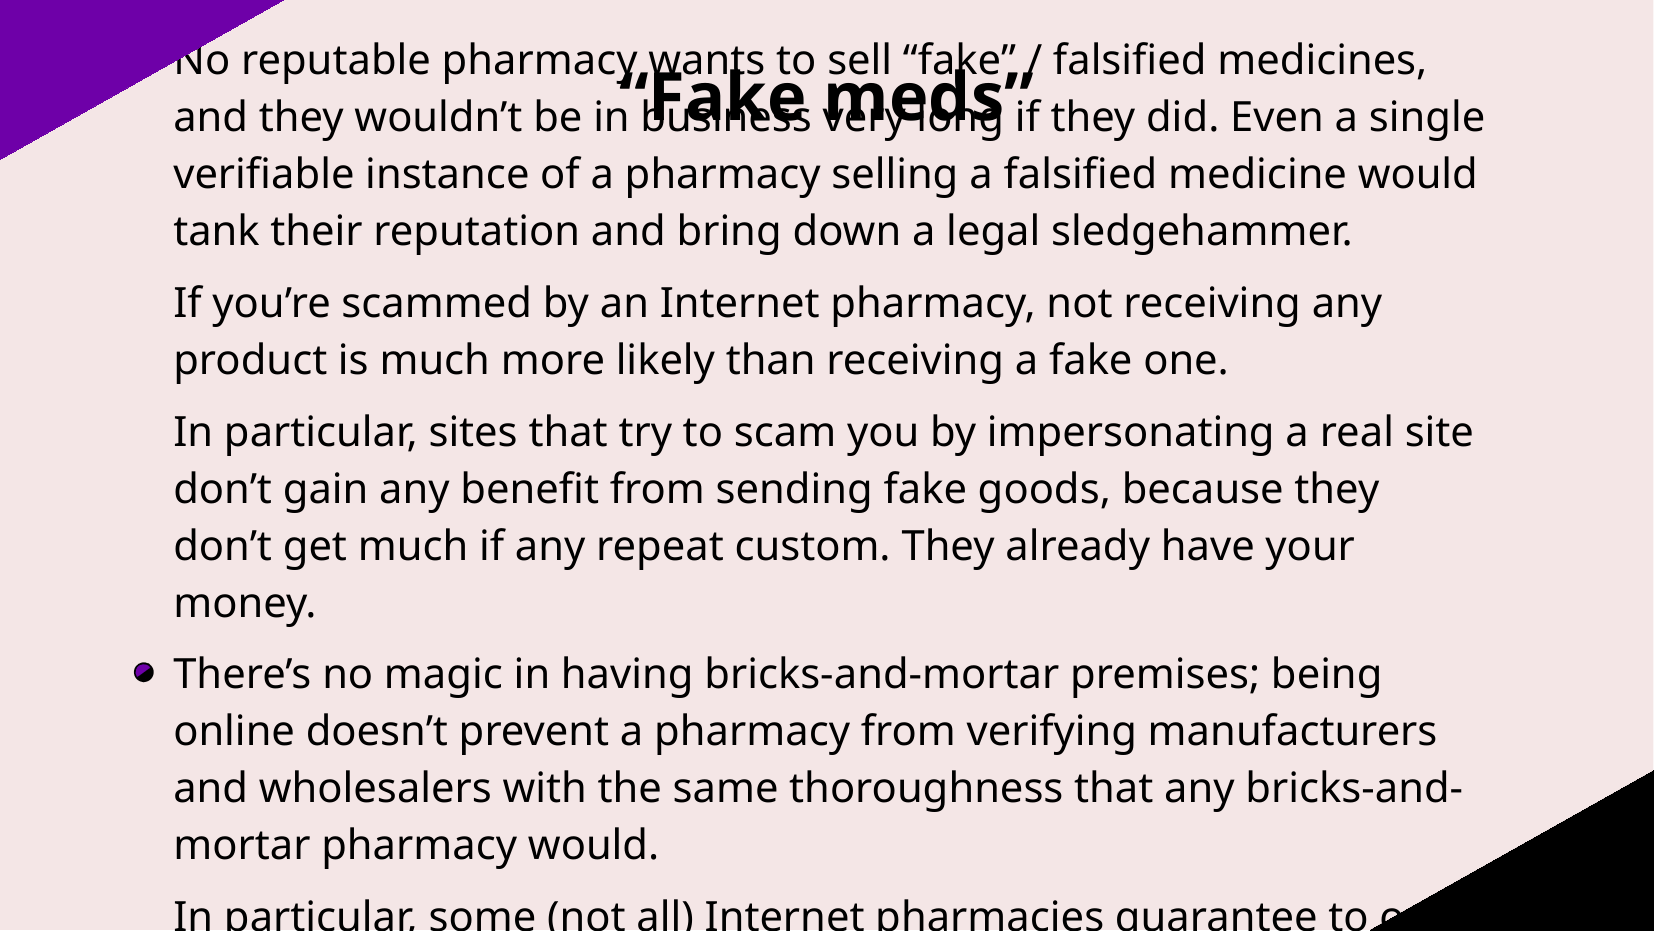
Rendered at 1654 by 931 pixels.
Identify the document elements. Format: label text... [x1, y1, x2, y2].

subtitle No reputable pharmacy wants to sell “fake” / falsified medicines, and they wouldn’t be in business very long if they did. Even a single verifiable instance of a pharmacy selling a falsified medicine would tank their reputation and bring down a legal sledgehammer. If you’re scammed by an Internet pharmacy, not receiving any product is much more likely than receiving a fake one. In particular, sites that try to scam you by impersonating a real site don’t gain any benefit from sending fake goods, because they don’t get much if any repeat custom. They already have your money. There’s no magic in having bricks-and-mortar premises; being online doesn’t prevent a pharmacy from verifying manufacturers and wholesalers with the same thoroughness that any bricks-and-mortar pharmacy would. In particular, some (not all) Internet pharmacies guarantee to only source products from registered suppliers. [132, 140, 1487, 890]
text_box [0, 0, 284, 160]
text_box [1370, 770, 1654, 931]
title “Fake meds” [82, 35, 1571, 154]
